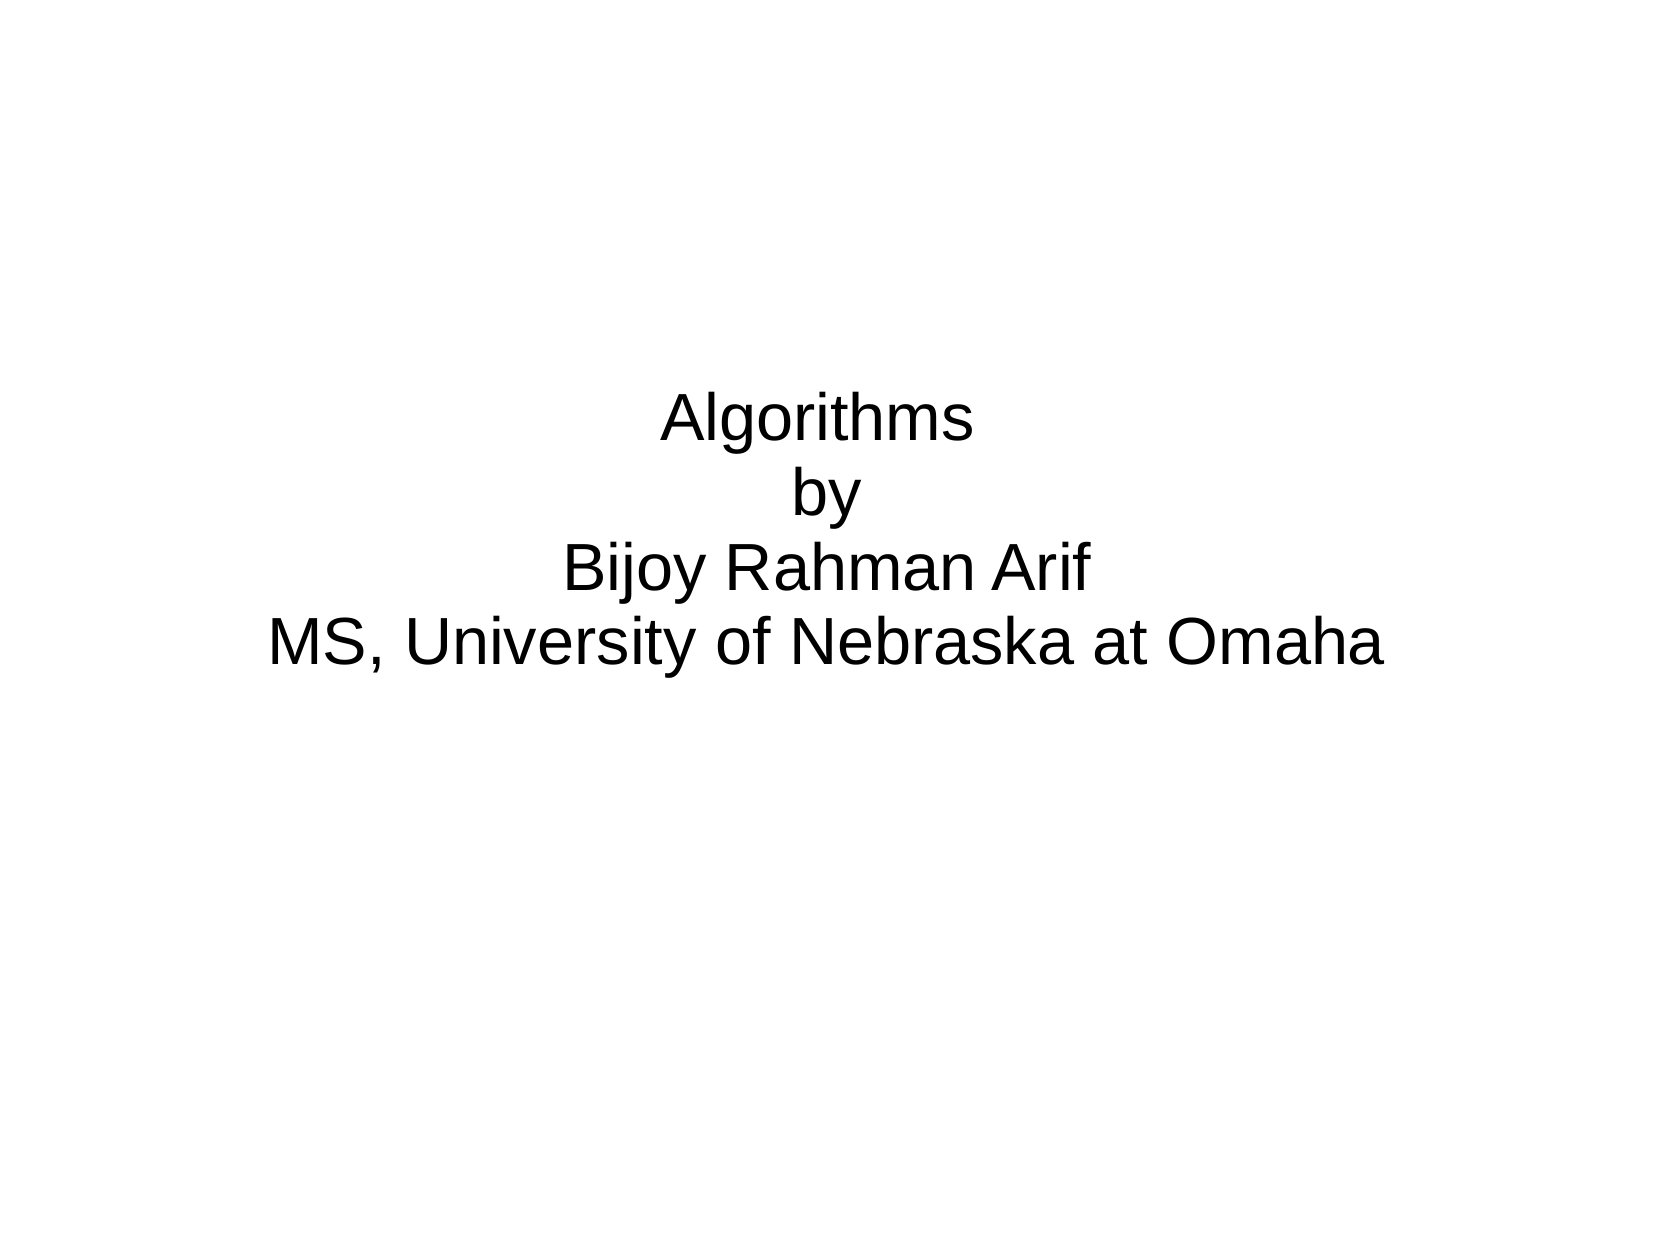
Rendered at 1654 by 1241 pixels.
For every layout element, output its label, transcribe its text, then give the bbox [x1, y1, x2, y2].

subtitle Algorithms by Bijoy Rahman Arif MS, University of Nebraska at Omaha [82, 49, 1571, 1010]
